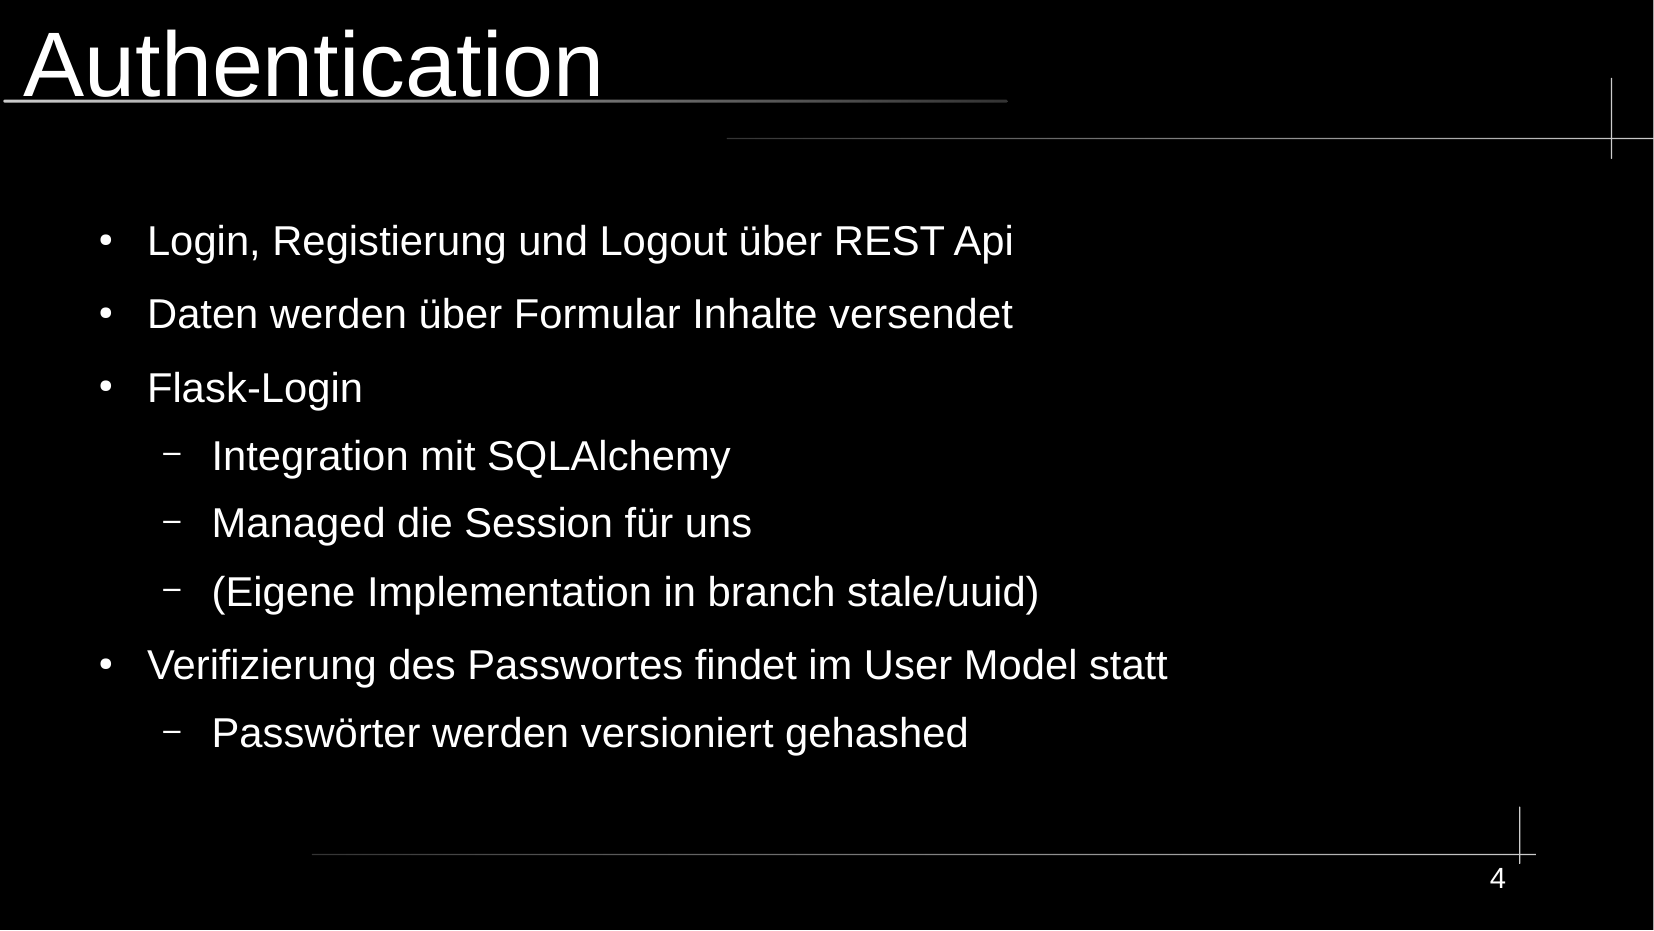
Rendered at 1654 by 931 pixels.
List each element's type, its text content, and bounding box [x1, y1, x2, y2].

list Login, Registierung und Logout über REST Api Daten werden über Formular Inhalte versendet Flask-Login Integration mit SQLAlchemy Managed die Session für uns (Eigene Implementation in branch stale/uuid) Verifizierung des Passwortes findet im User Model statt Passwörter werden versioniert gehashed [82, 217, 1571, 758]
title Authentication [23, 11, 1589, 119]
